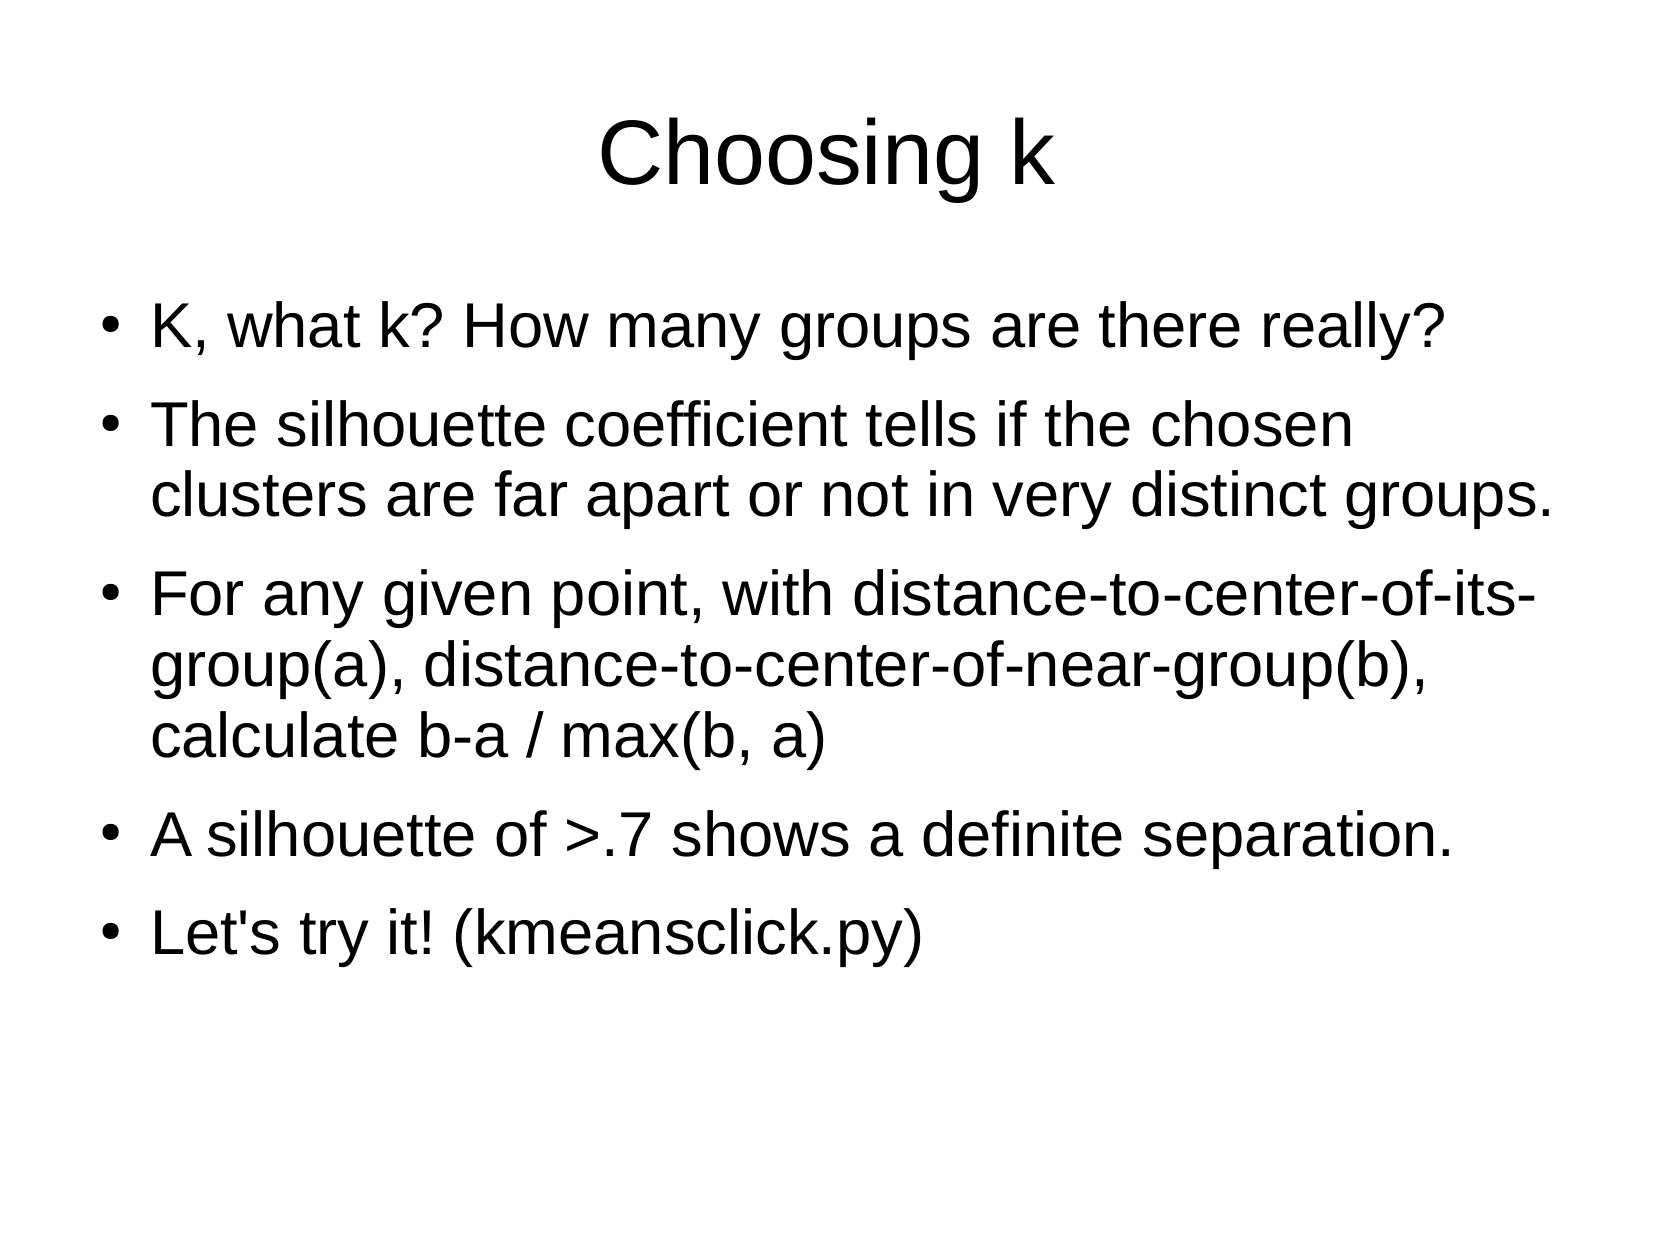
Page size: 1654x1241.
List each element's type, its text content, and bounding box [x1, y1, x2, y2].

title Choosing k [82, 49, 1571, 257]
list K, what k? How many groups are there really? The silhouette coefficient tells if the chosen clusters are far apart or not in very distinct groups. For any given point, with distance-to-center-of-its-group(a), distance-to-center-of-near-group(b), calculate b-a / max(b, a) A silhouette of >.7 shows a definite separation. Let's try it! (kmeansclick.py) [82, 290, 1571, 1010]
